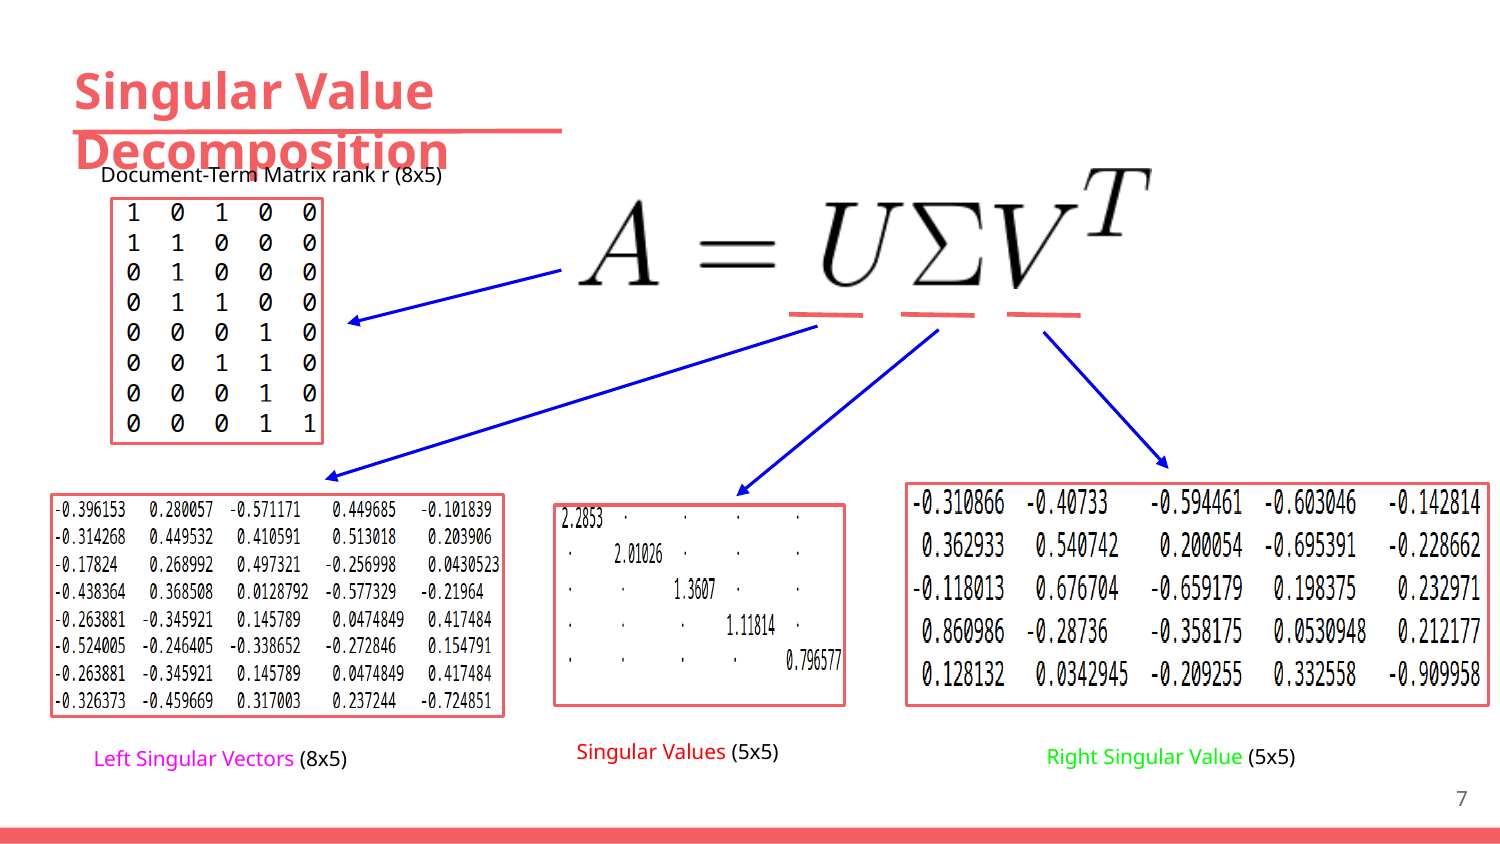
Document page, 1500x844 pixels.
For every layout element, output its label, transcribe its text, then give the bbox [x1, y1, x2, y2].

text_box Singular Values (5x5) [561, 724, 867, 799]
slide_number <number> [1392, 767, 1483, 833]
picture [52, 495, 502, 715]
picture [556, 506, 843, 704]
picture [907, 484, 1487, 704]
text_box Right Singular Value (5x5) [1031, 728, 1377, 795]
text_box Document-Term Matrix rank r (8x5) [85, 146, 475, 201]
picture [578, 168, 1152, 289]
picture [113, 201, 322, 442]
text_box Left Singular Vectors (8x5) [78, 730, 390, 797]
text_box Singular Value Decomposition [59, 44, 818, 147]
